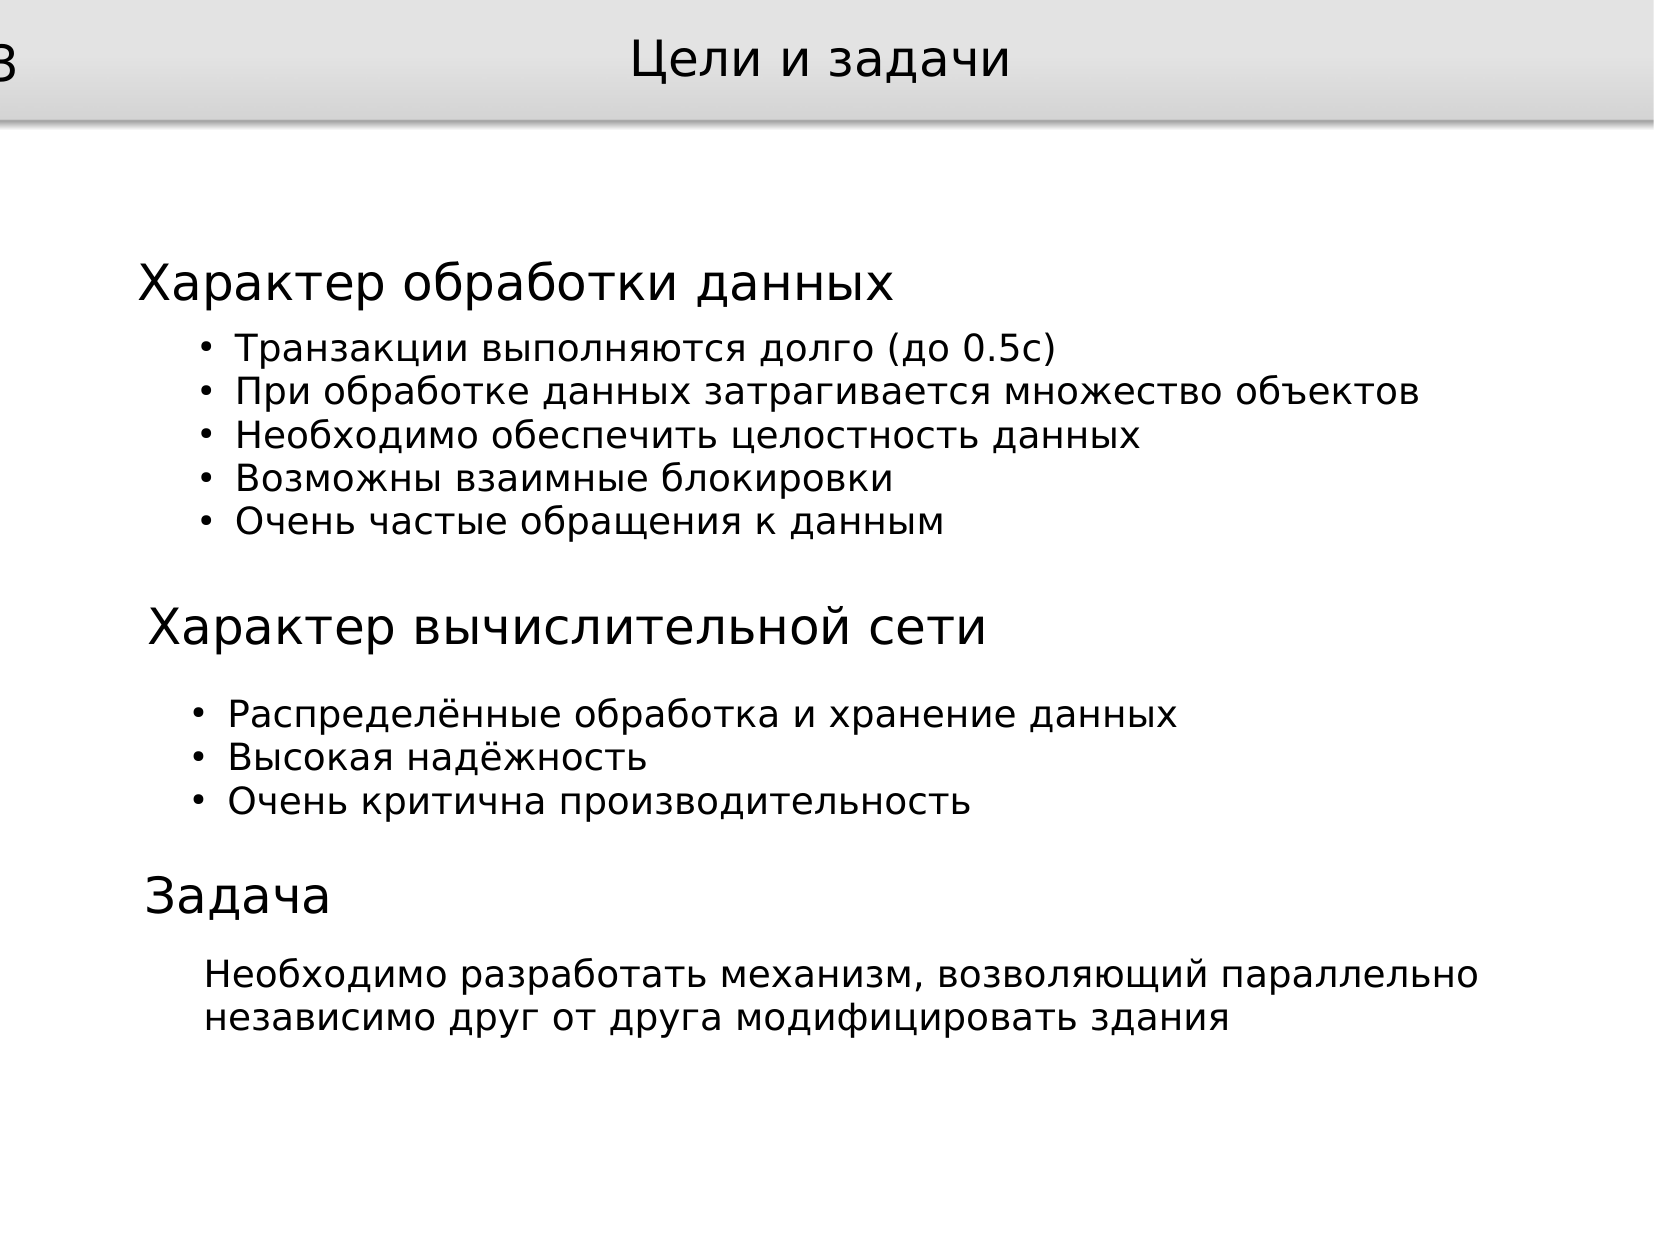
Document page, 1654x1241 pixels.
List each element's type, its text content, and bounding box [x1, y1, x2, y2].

text_box Характер обработки данных [122, 246, 911, 320]
picture [0, 0, 1654, 1241]
text_box Распределённые обработка и хранение данных Высокая надёжность Очень критична производительность [177, 685, 1245, 831]
text_box Задача [129, 860, 576, 934]
title Цели и задачи [271, 23, 1371, 95]
text_box Характер вычислительной сети [132, 590, 1004, 664]
picture [0, 48, 10, 59]
picture [0, 64, 11, 78]
text_box Транзакции выполняются долго (до 0.5с) При обработке данных затрагивается множество объектов Необходимо обеспечить целостность данных Возможны взаимные блокировки Очень частые обращения к данным [184, 318, 1583, 552]
text_box Необходимо разработать механизм, возволяющий параллельно независимо друг от друга модифицировать здания [188, 944, 1512, 1091]
